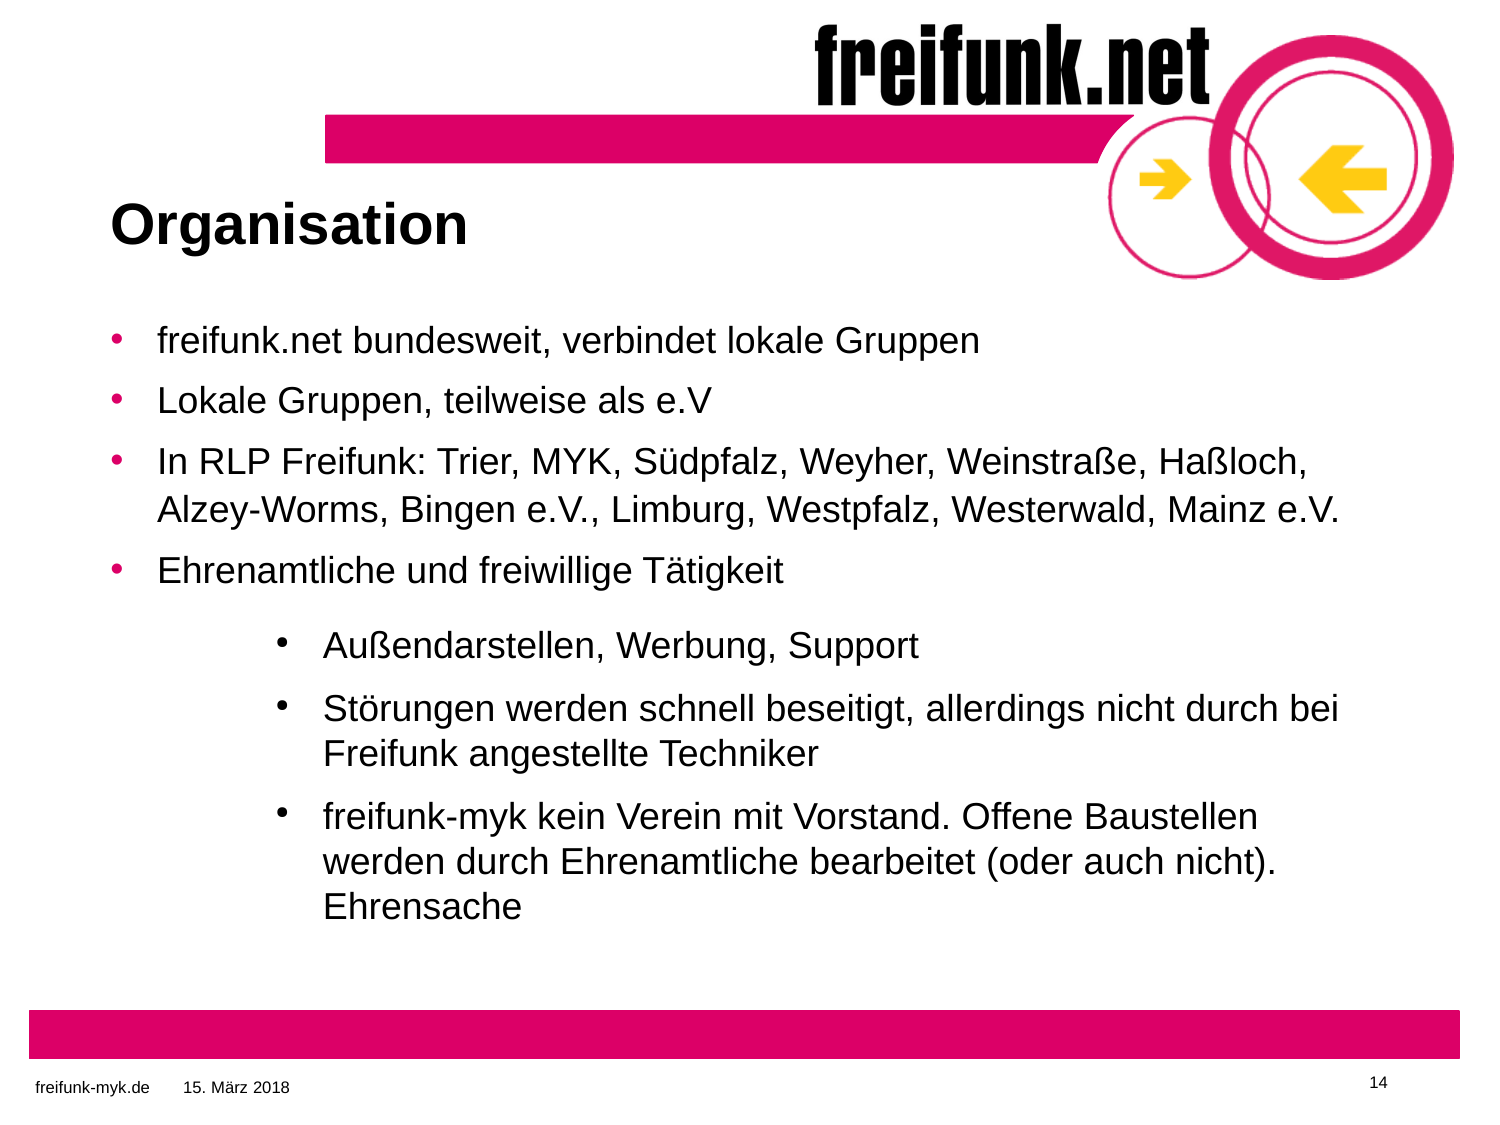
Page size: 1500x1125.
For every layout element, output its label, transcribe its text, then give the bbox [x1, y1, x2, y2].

title Organisation [110, 160, 1093, 282]
picture [816, 24, 1454, 280]
list freifunk.net bundesweit, verbindet lokale Gruppen Lokale Gruppen, teilweise als e.V In RLP Freifunk: Trier, MYK, Südpfalz, Weyher, Weinstraße, Haßloch, Alzey-Worms, Bingen e.V., Limburg, Westpfalz, Westerwald, Mainz e.V. Ehrenamtliche und freiwillige Tätigkeit Außendarstellen, Werbung, Support Störungen werden schnell beseitigt, allerdings nicht durch bei Freifunk angestellte Techniker freifunk-myk kein Verein mit Vorstand. Offene Baustellen werden durch Ehrenamtliche bearbeitet (oder auch nicht). Ehrensache [110, 312, 1392, 1000]
